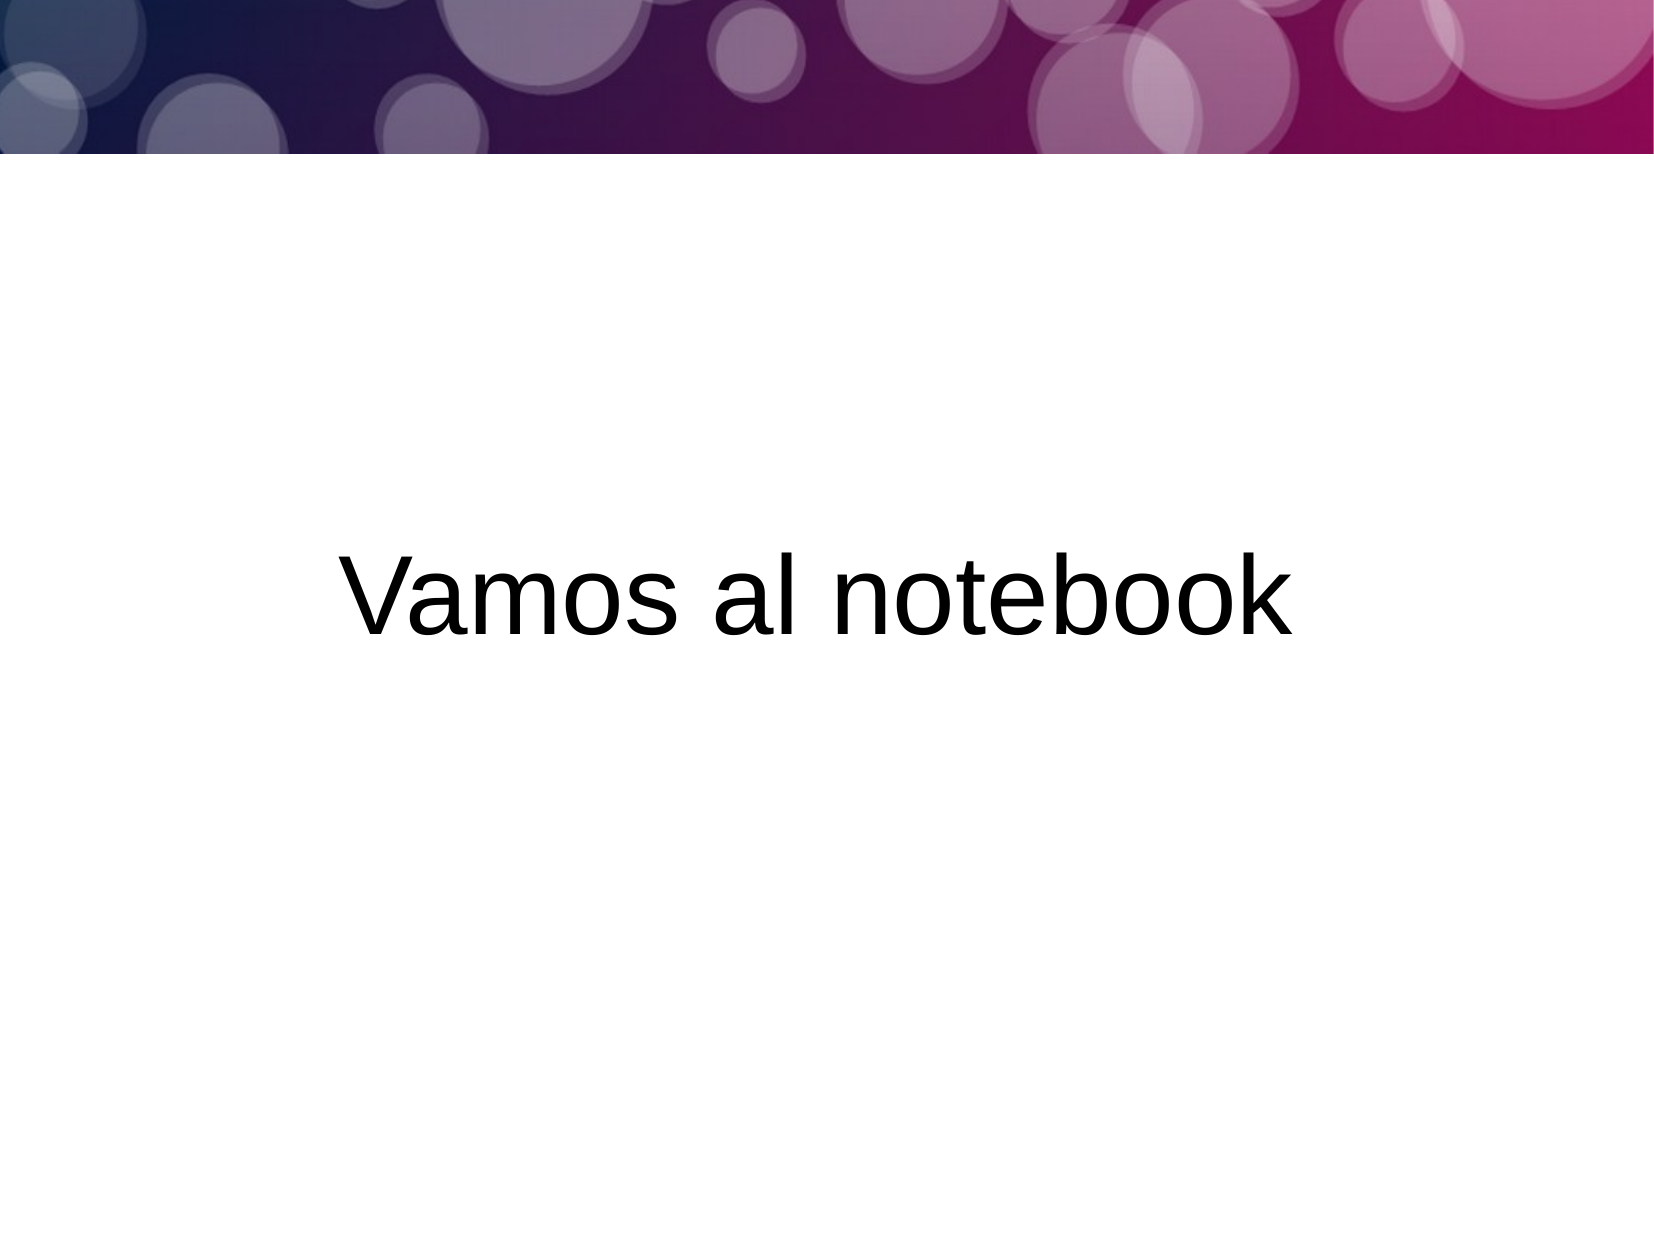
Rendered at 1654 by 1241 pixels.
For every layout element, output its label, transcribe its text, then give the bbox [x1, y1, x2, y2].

title Vamos al notebook [71, 510, 1561, 682]
picture [0, 0, 1654, 154]
